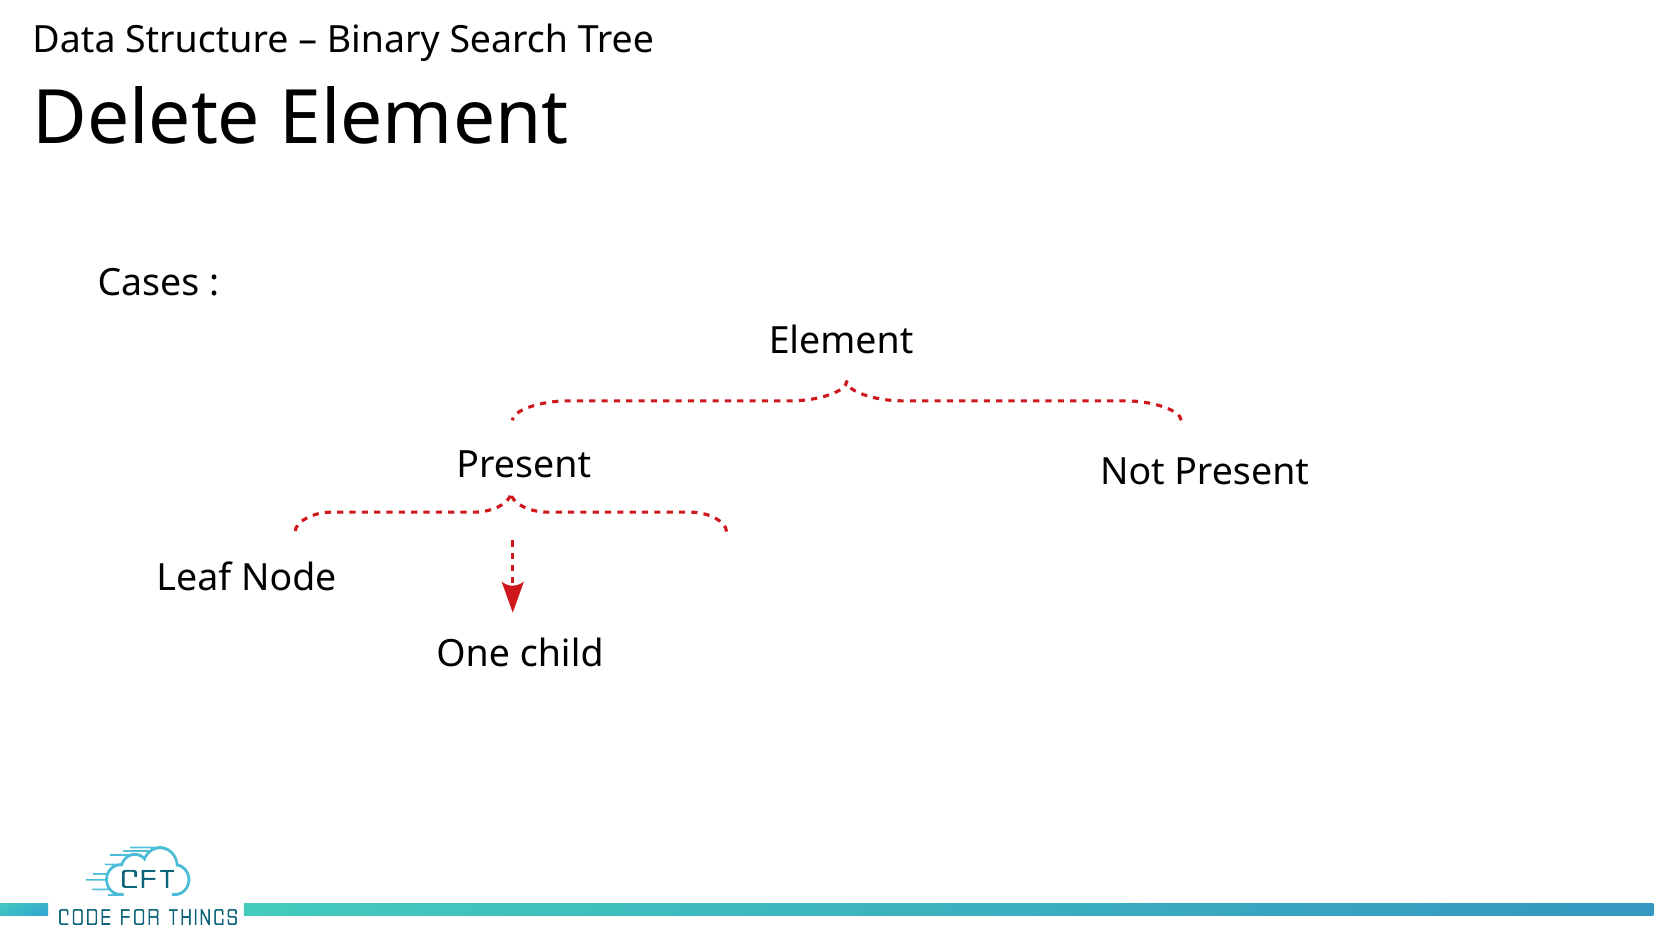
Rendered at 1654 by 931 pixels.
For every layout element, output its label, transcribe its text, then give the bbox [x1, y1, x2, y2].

text_box Element [753, 306, 939, 373]
picture [59, 846, 237, 925]
text_box Cases : [82, 239, 402, 319]
text_box One child [421, 619, 650, 686]
text_box Leaf Node [141, 543, 394, 610]
text_box Present [441, 430, 612, 497]
title Data Structure – Binary Search Tree Delete Element [32, 12, 1184, 166]
text_box Not Present [1085, 437, 1334, 503]
